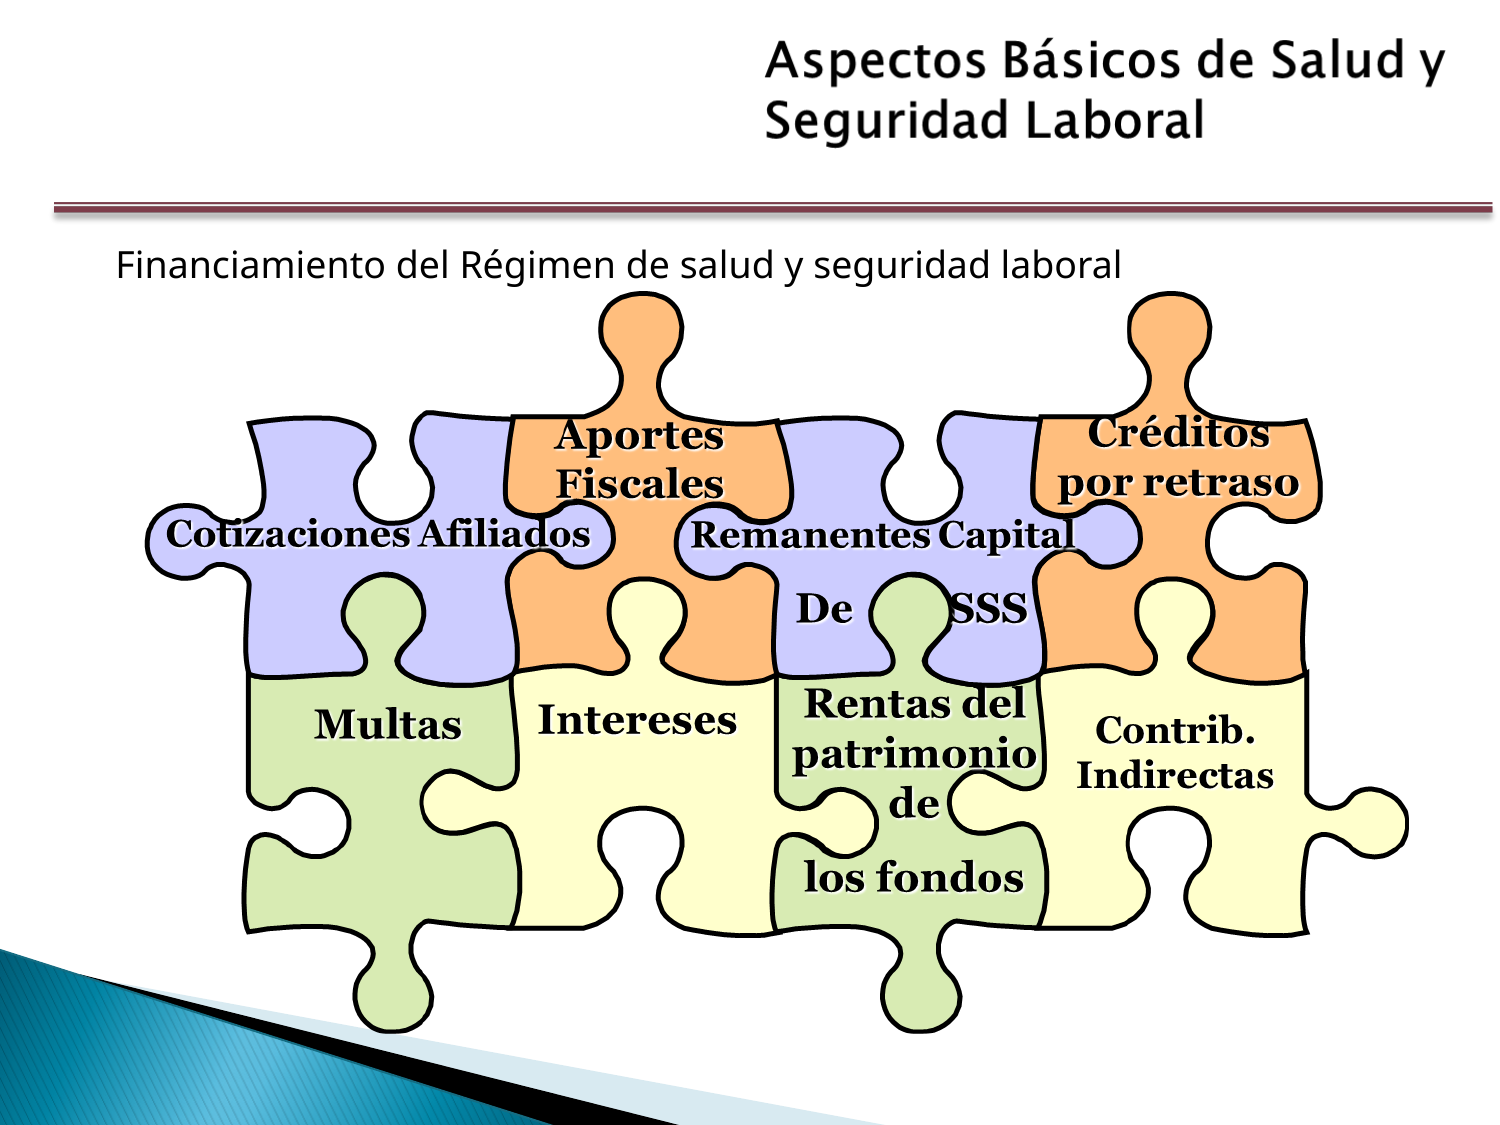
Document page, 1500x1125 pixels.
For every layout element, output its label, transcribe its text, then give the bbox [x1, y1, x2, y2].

text_box Financiamiento del Régimen de salud y seguridad laboral [100, 233, 1183, 294]
picture [141, 290, 1409, 1034]
picture [45, 199, 1500, 228]
picture [734, 19, 1500, 185]
